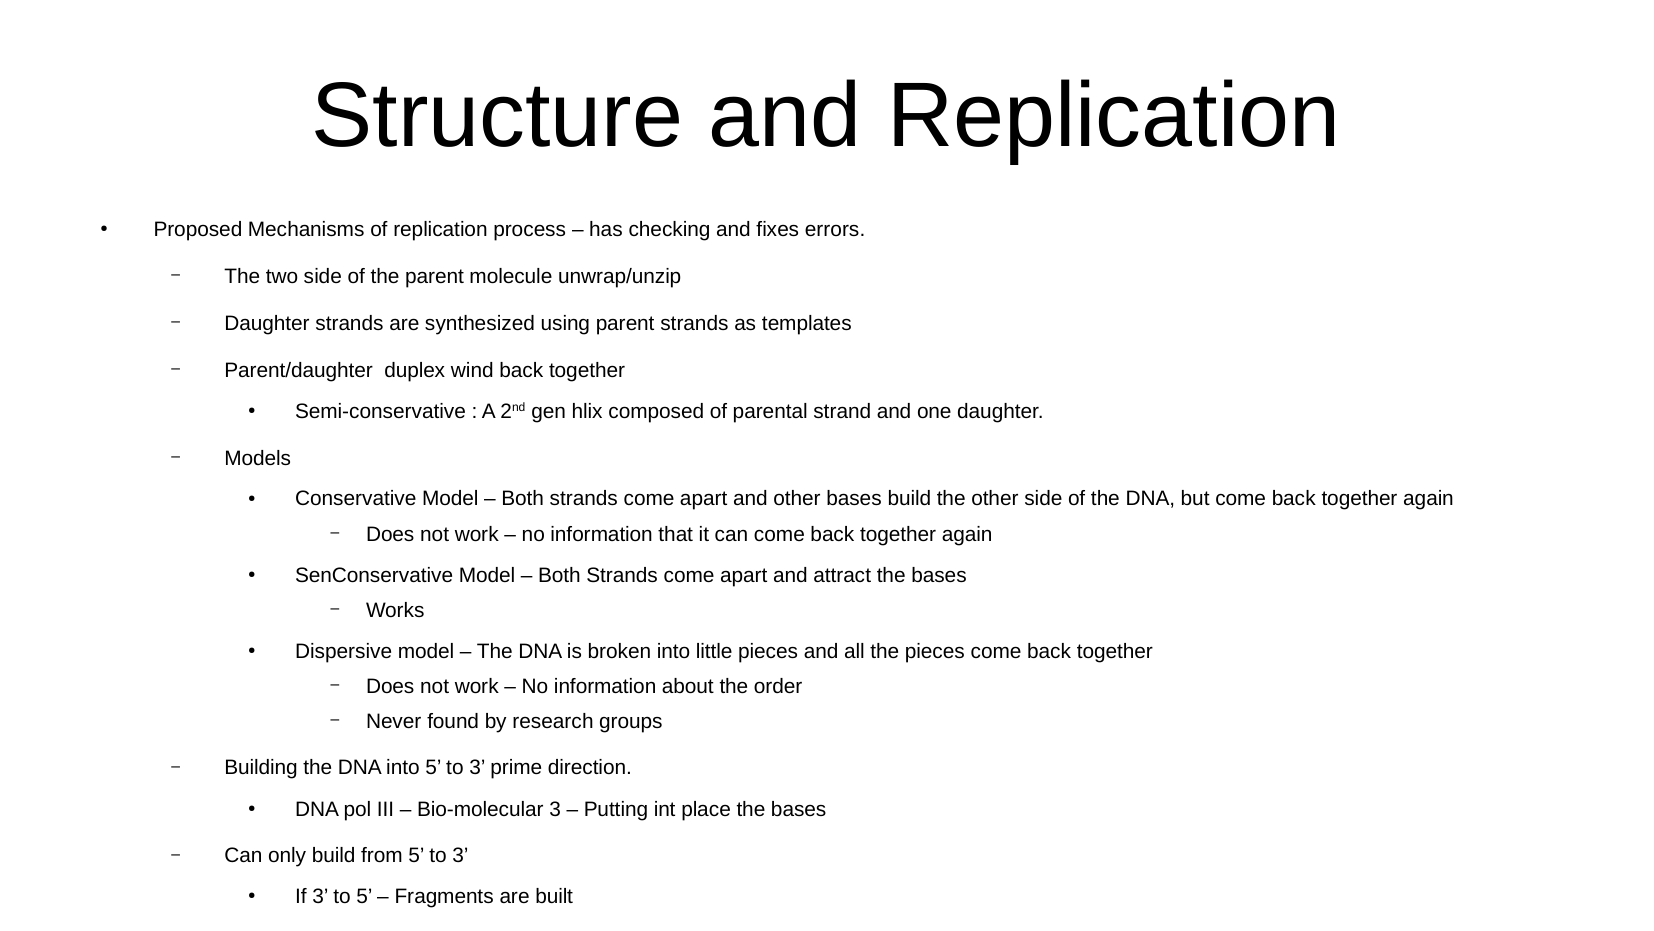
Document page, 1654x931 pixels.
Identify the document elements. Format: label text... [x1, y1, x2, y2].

title Structure and Replication [82, 37, 1571, 193]
list Proposed Mechanisms of replication process – has checking and fixes errors. The two side of the parent molecule unwrap/unzip Daughter strands are synthesized using parent strands as templates Parent/daughter duplex wind back together Semi-conservative : A 2nd gen hlix composed of parental strand and one daughter. Models Conservative Model – Both strands come apart and other bases build the other side of the DNA, but come back together again Does not work – no information that it can come back together again SenConservative Model – Both Strands come apart and attract the bases Works Dispersive model – The DNA is broken into little pieces and all the pieces come back together Does not work – No information about the order Never found by research groups Building the DNA into 5’ to 3’ prime direction. DNA pol III – Bio-molecular 3 – Putting int place the bases Can only build from 5’ to 3’ If 3’ to 5’ – Fragments are built [82, 217, 1621, 916]
